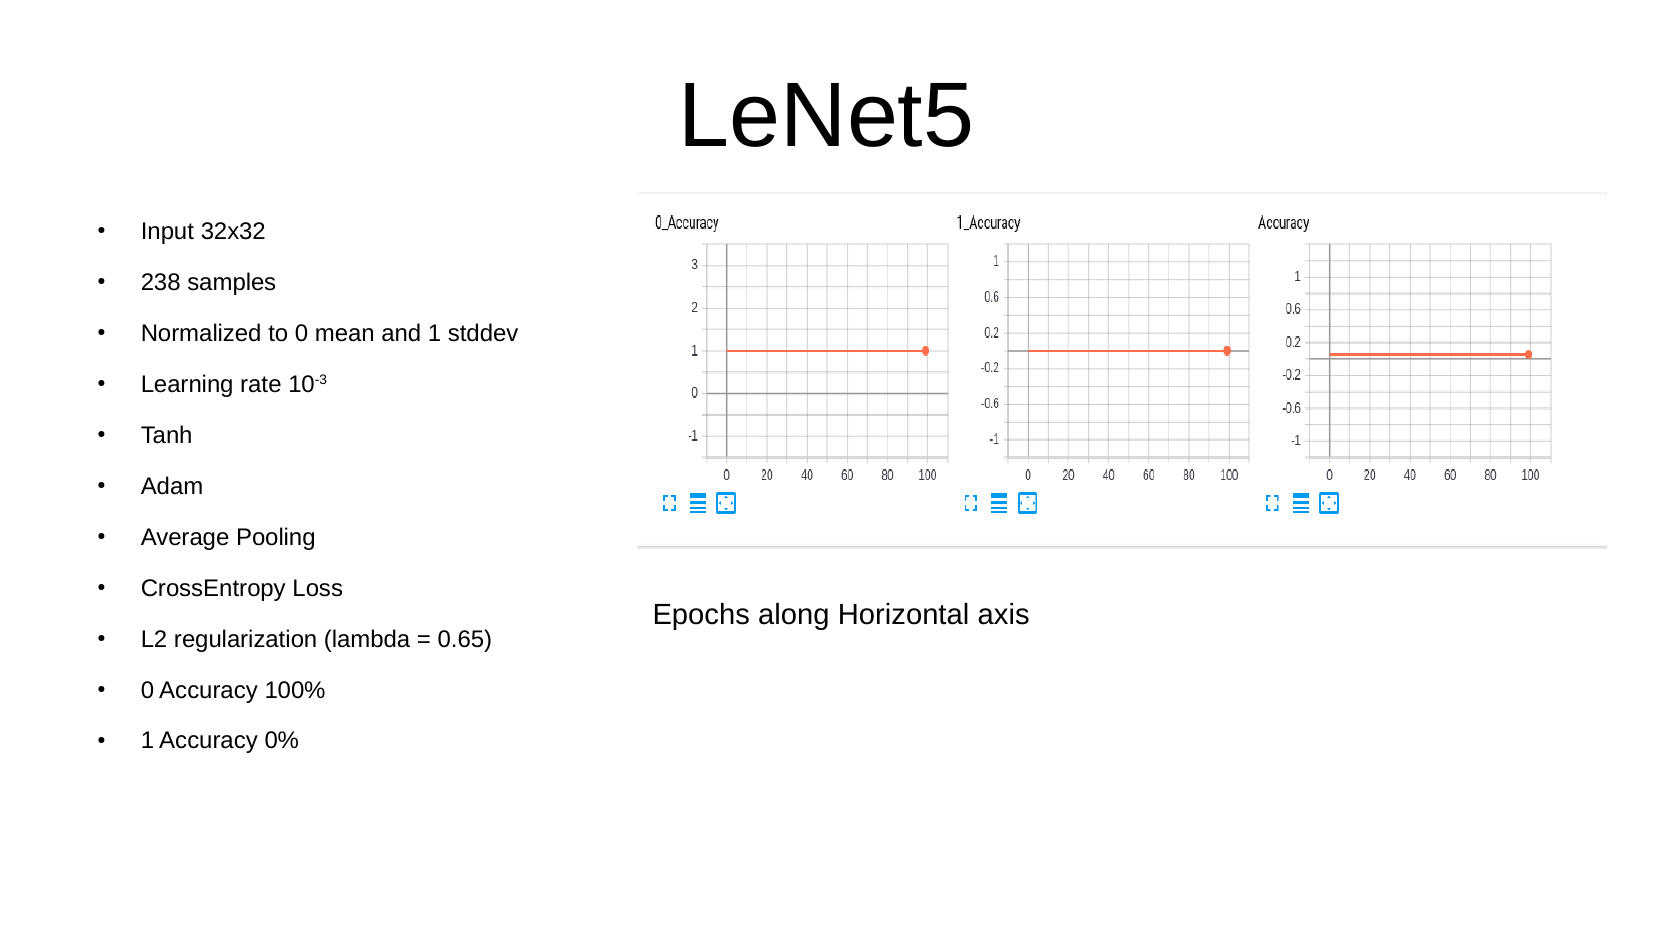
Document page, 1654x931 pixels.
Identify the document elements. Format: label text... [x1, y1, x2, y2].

picture [637, 192, 1607, 549]
title LeNet5 [82, 37, 1571, 193]
text_box Epochs along Horizontal axis [637, 590, 1288, 681]
list Input 32x32 238 samples Normalized to 0 mean and 1 stddev Learning rate 10-3 Tanh Adam Average Pooling CrossEntropy Loss L2 regularization (lambda = 0.65) 0 Accuracy 100% 1 Accuracy 0% [82, 217, 1571, 758]
